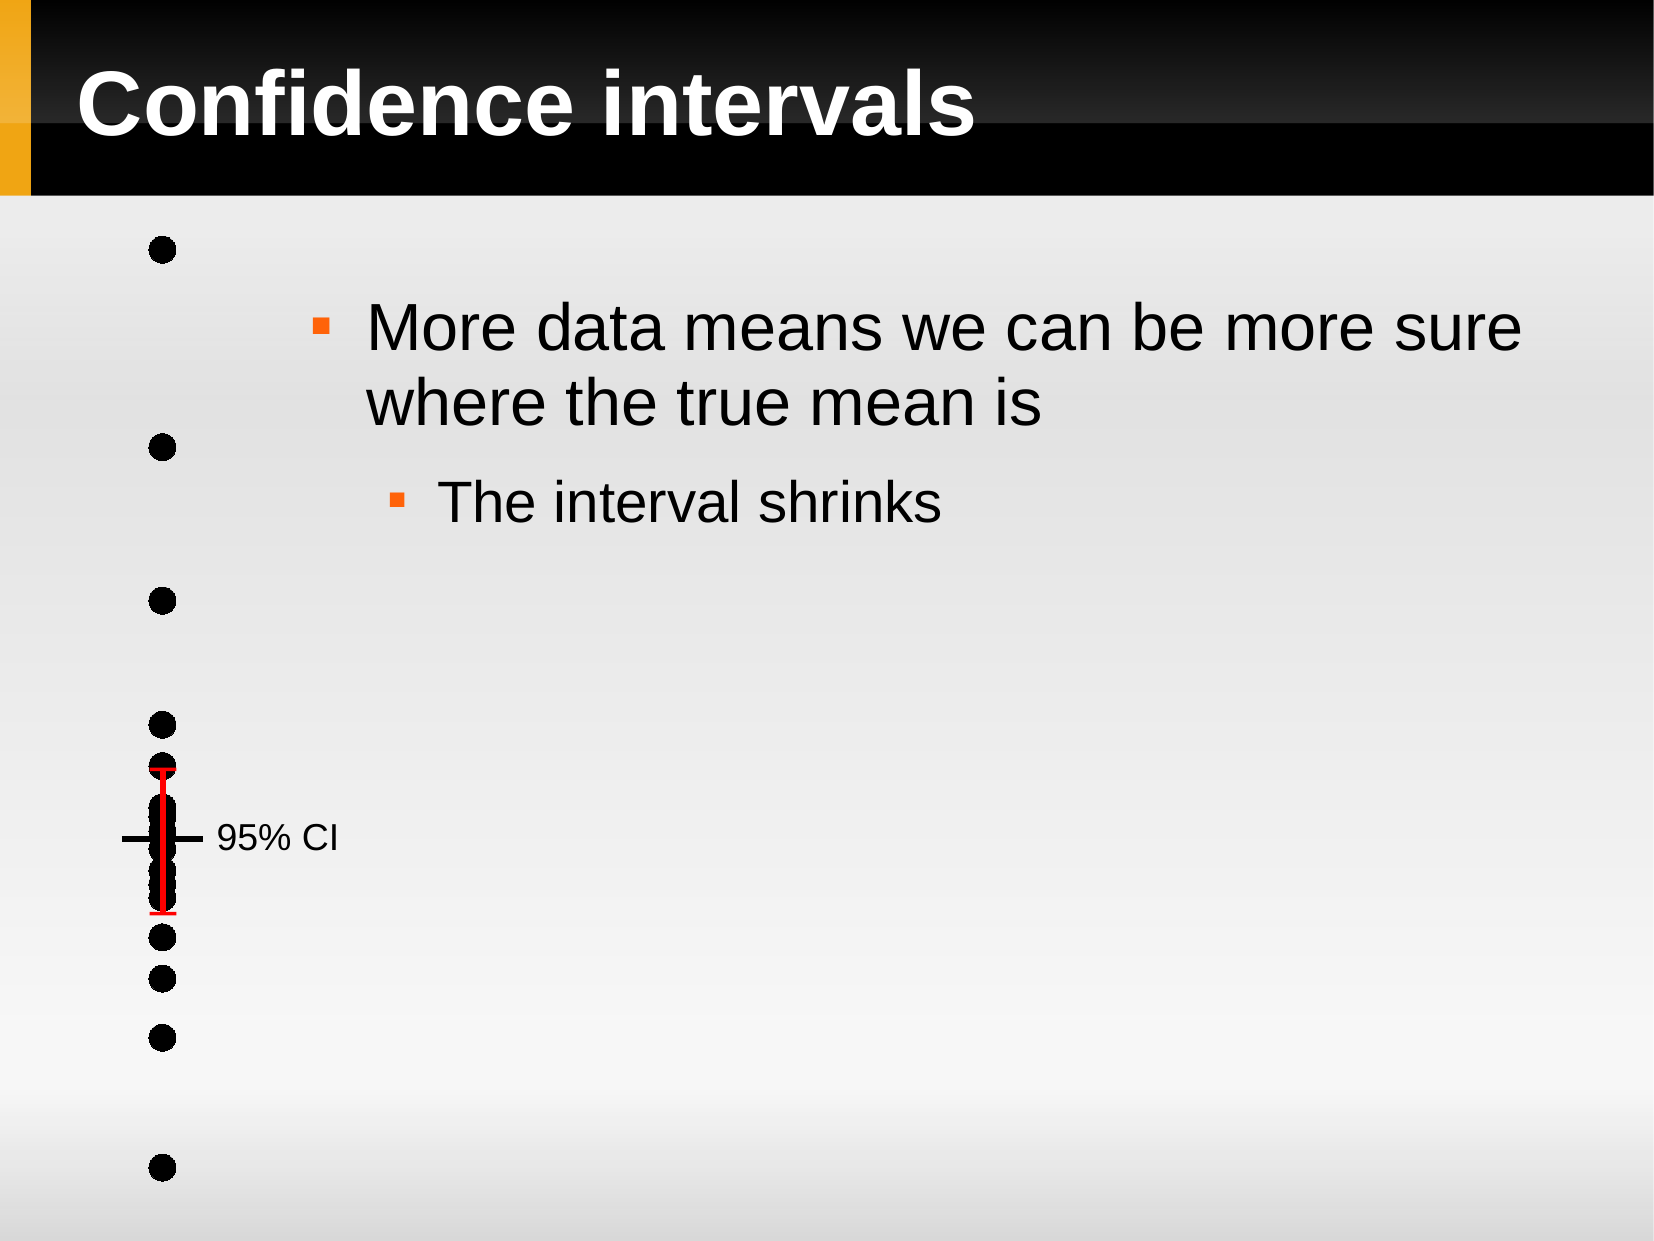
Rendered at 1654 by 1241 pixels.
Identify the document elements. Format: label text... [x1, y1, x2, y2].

text_box [148, 433, 176, 461]
text_box [148, 587, 176, 615]
text_box [148, 965, 176, 993]
text_box 95% CI [201, 809, 355, 871]
text_box [148, 711, 176, 739]
picture [0, 0, 1654, 1241]
text_box [148, 923, 176, 951]
text_box [166, 772, 175, 780]
list More data means we can be more sure where the true mean is The interval shrinks [295, 290, 1571, 1094]
text_box [148, 236, 176, 264]
title Confidence intervals [76, 7, 1565, 200]
text_box [148, 1154, 176, 1182]
text_box [148, 752, 176, 767]
text_box [166, 794, 176, 911]
text_box [148, 1024, 176, 1052]
text_box [150, 772, 160, 780]
text_box [148, 794, 160, 911]
